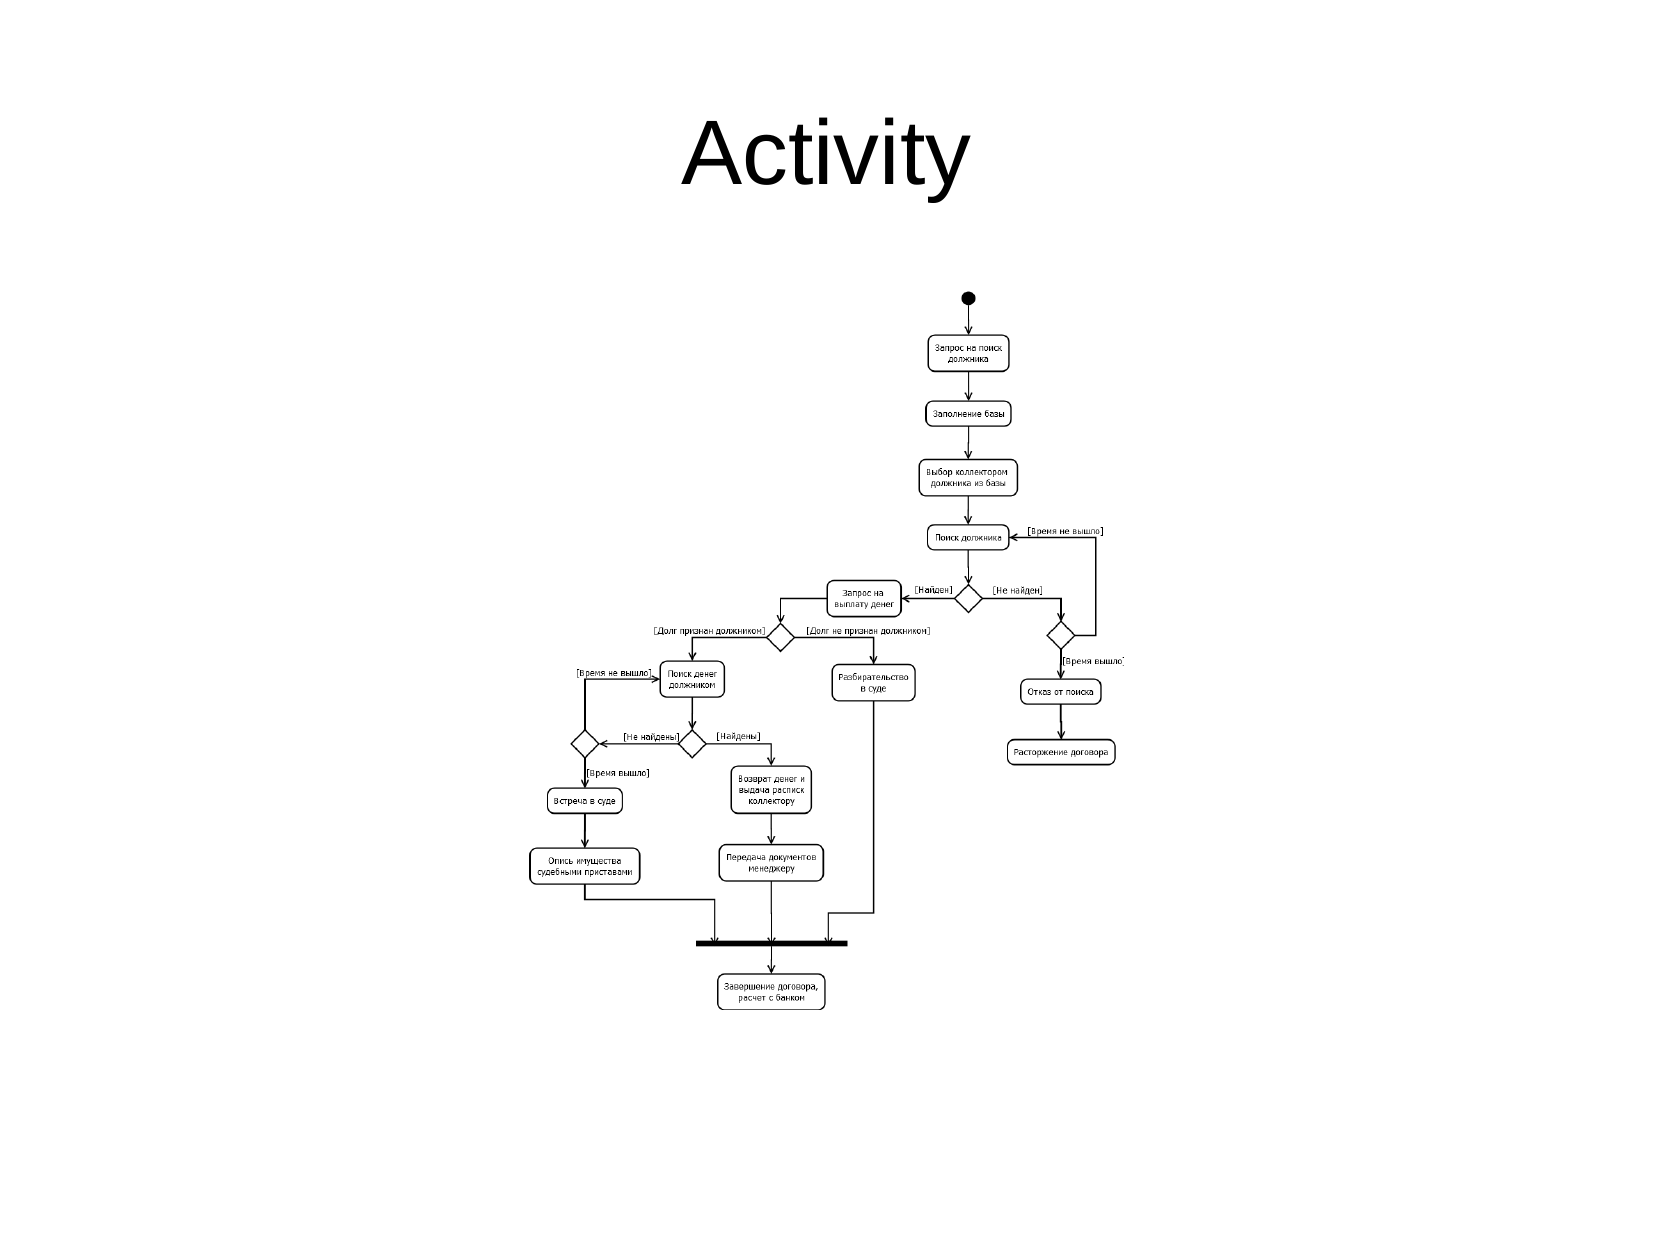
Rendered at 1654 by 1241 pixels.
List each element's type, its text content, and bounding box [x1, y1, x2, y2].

picture [529, 290, 1124, 1010]
title Activity [82, 49, 1571, 257]
